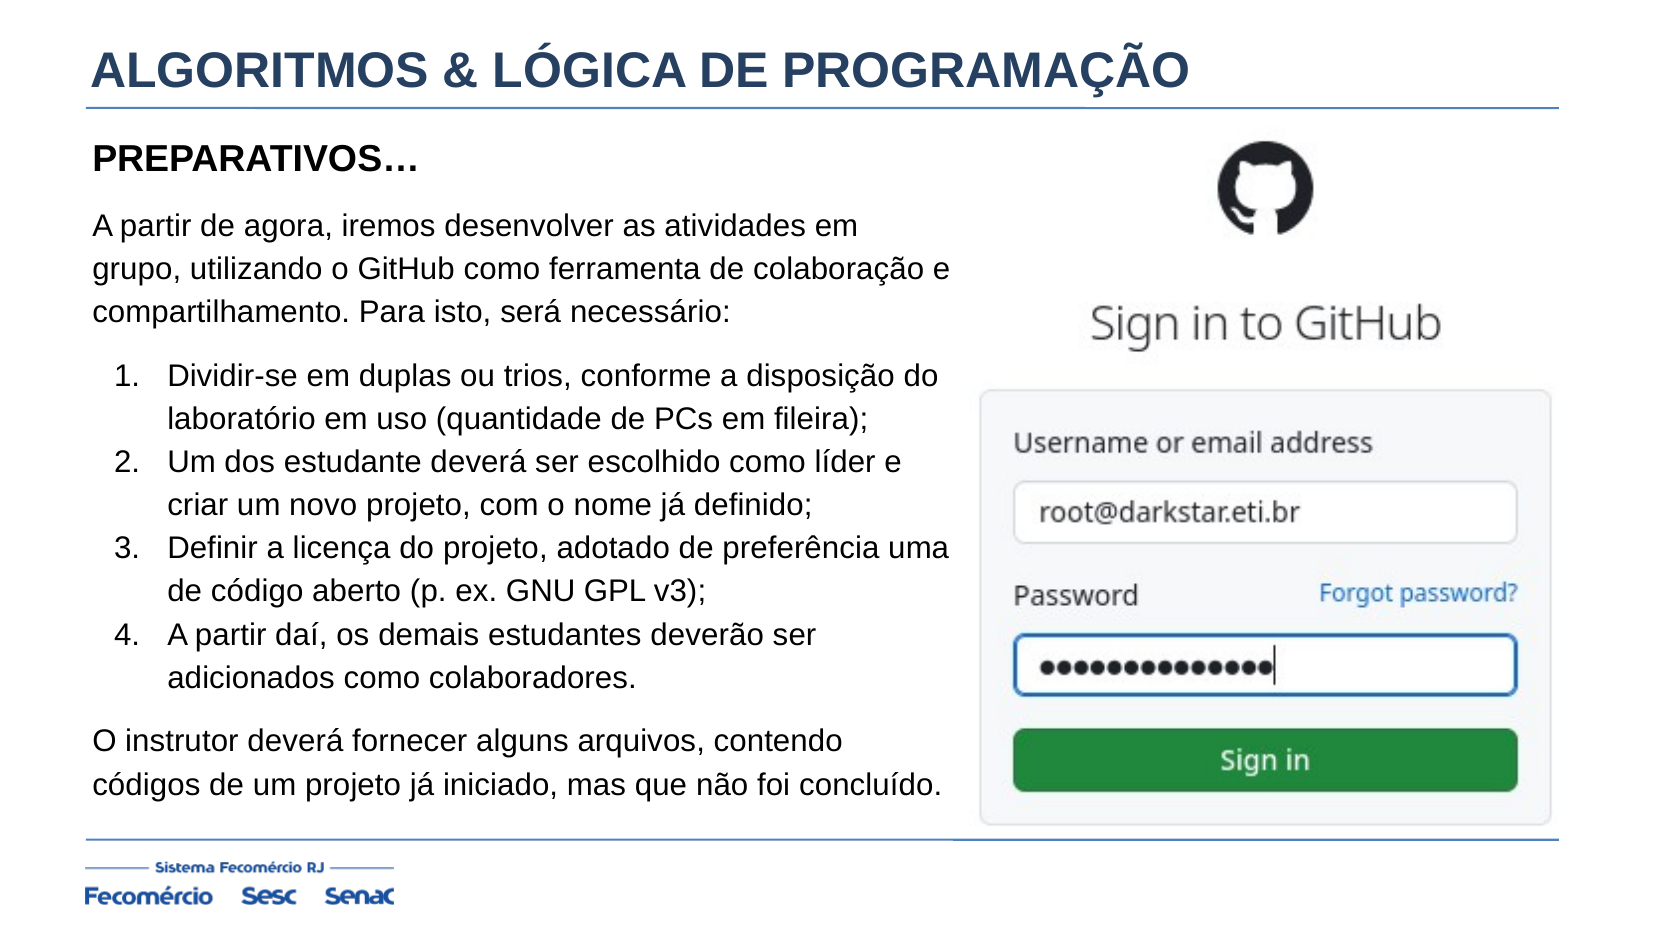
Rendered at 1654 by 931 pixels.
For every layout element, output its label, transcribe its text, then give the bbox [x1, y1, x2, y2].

text_box PREPARATIVOS… A partir de agora, iremos desenvolver as atividades em grupo, utilizando o GitHub como ferramenta de colaboração e compartilhamento. Para isto, será necessário: Dividir-se em duplas ou trios, conforme a disposição do laboratório em uso (quantidade de PCs em fileira); Um dos estudante deverá ser escolhido como líder e criar um novo projeto, com o nome já definido; Definir a licença do projeto, adotado de preferência uma de código aberto (p. ex. GNU GPL v3); A partir daí, os demais estudantes deverão ser adicionados como colaboradores. O instrutor deverá fornecer alguns arquivos, contendo códigos de um projeto já iniciado, mas que não foi concluído. [77, 112, 968, 836]
picture [968, 112, 1564, 836]
text_box ALGORITMOS & LÓGICA DE PROGRAMAÇÃO [90, 32, 1564, 104]
picture [62, 845, 416, 921]
